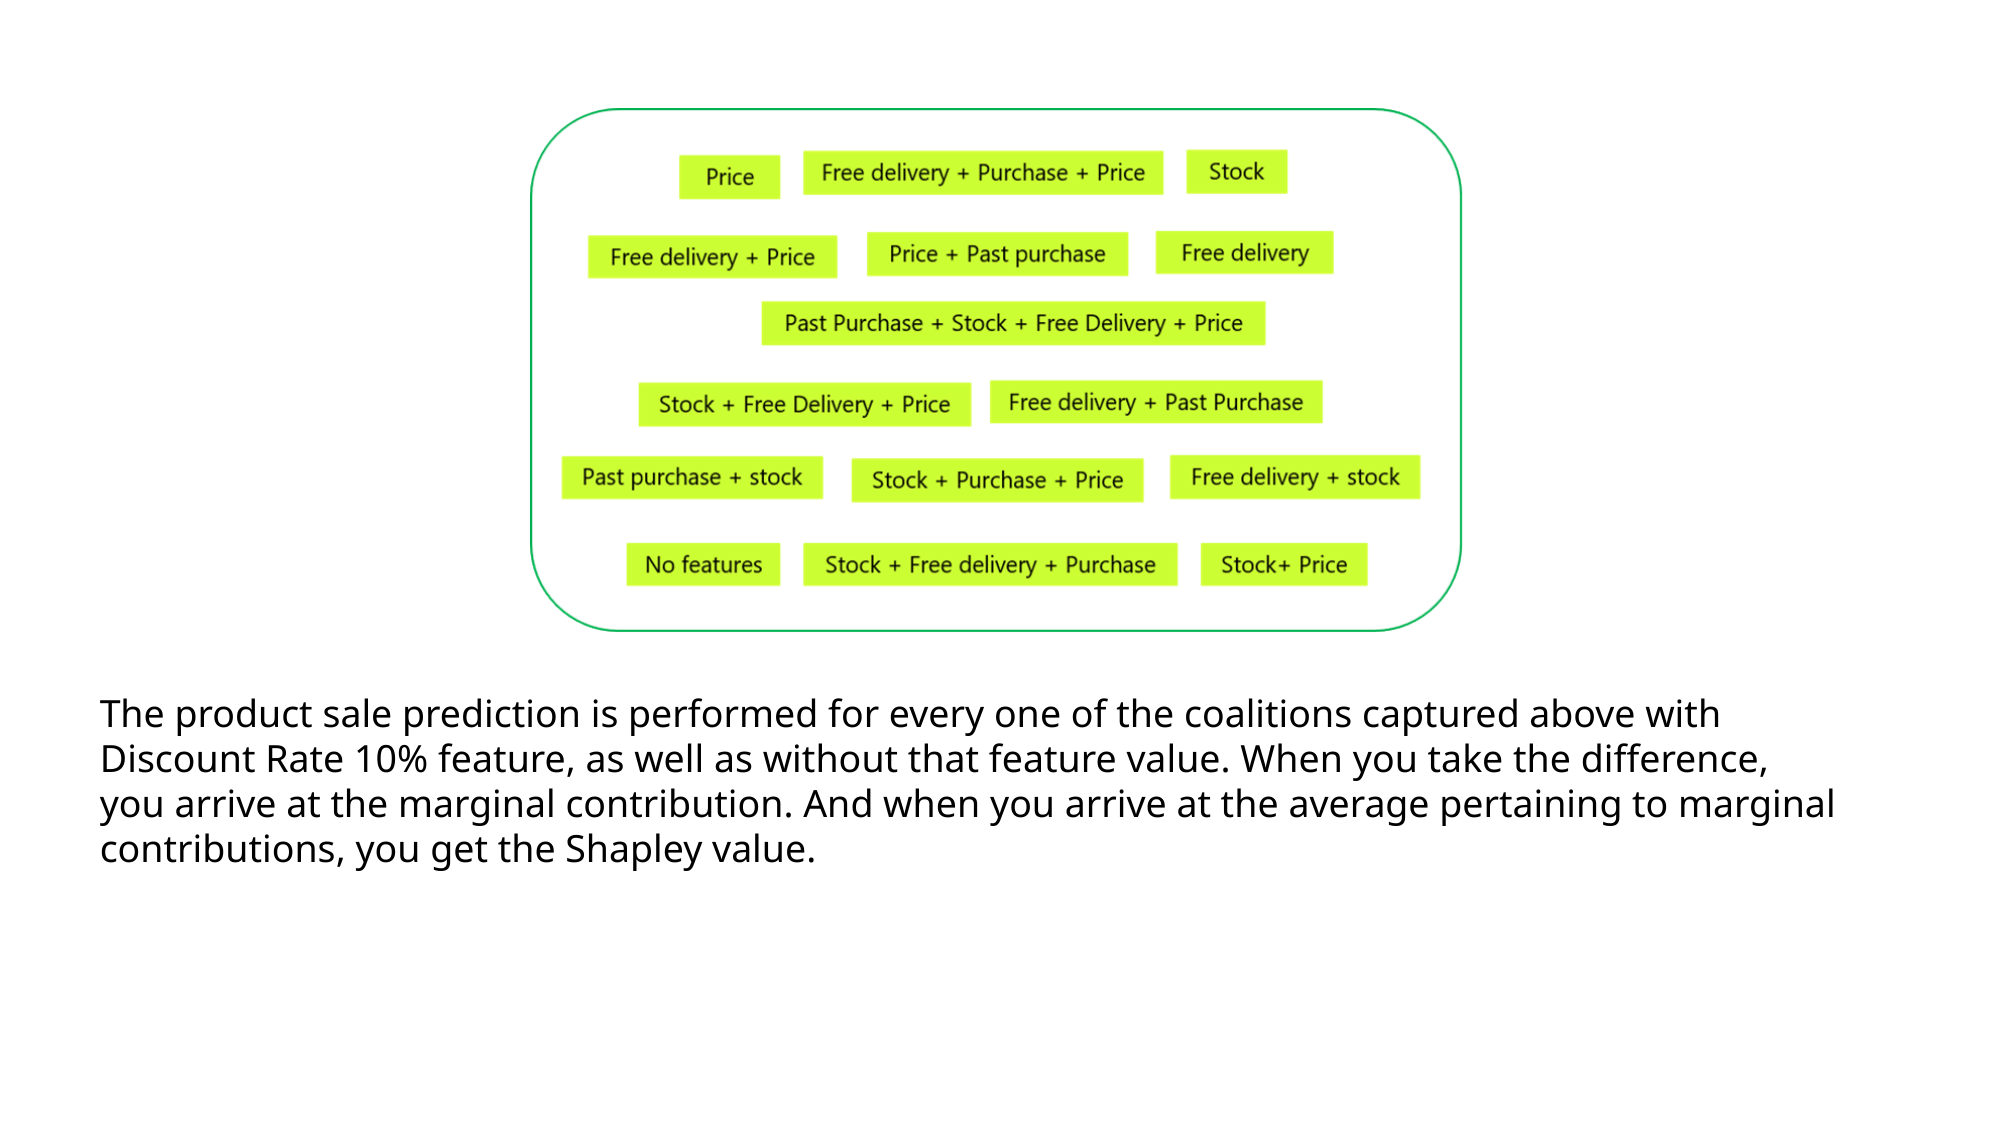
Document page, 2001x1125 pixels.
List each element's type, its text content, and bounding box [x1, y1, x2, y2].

picture [530, 108, 1470, 635]
text_box The product sale prediction is performed for every one of the coalitions captured above with Discount Rate 10% feature, as well as without that feature value. When you take the difference, you arrive at the marginal contribution. And when you arrive at the average pertaining to marginal contributions, you get the Shapley value. [84, 682, 1859, 880]
